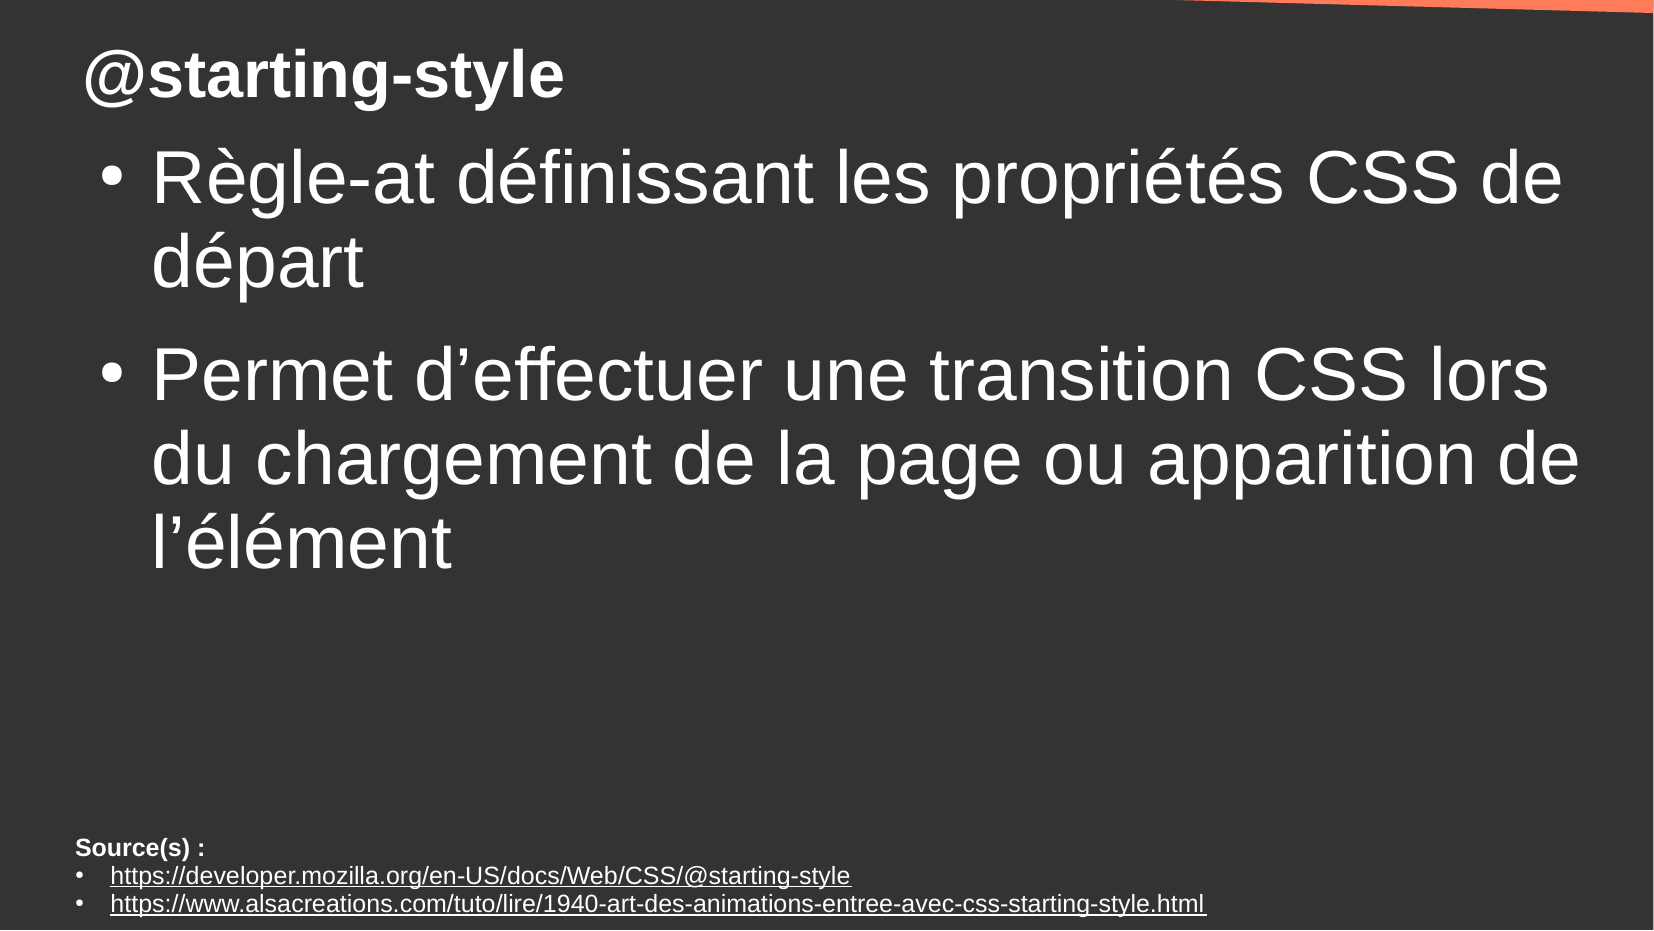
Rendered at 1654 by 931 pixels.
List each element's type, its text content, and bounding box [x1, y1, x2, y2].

title @starting-style [82, 37, 1571, 114]
text_box [1175, 0, 1654, 14]
list Règle-at définissant les propriétés CSS de départ Permet d’effectuer une transition CSS lors du chargement de la page ou apparition de l’élément [80, 135, 1620, 792]
text_box Source(s) : https://developer.mozilla.org/en-US/docs/Web/CSS/@starting-style https://www.alsacreations.com/tuto/lire/1940-art-des-animations-entree-avec-css-starting-style.html [60, 826, 1546, 926]
